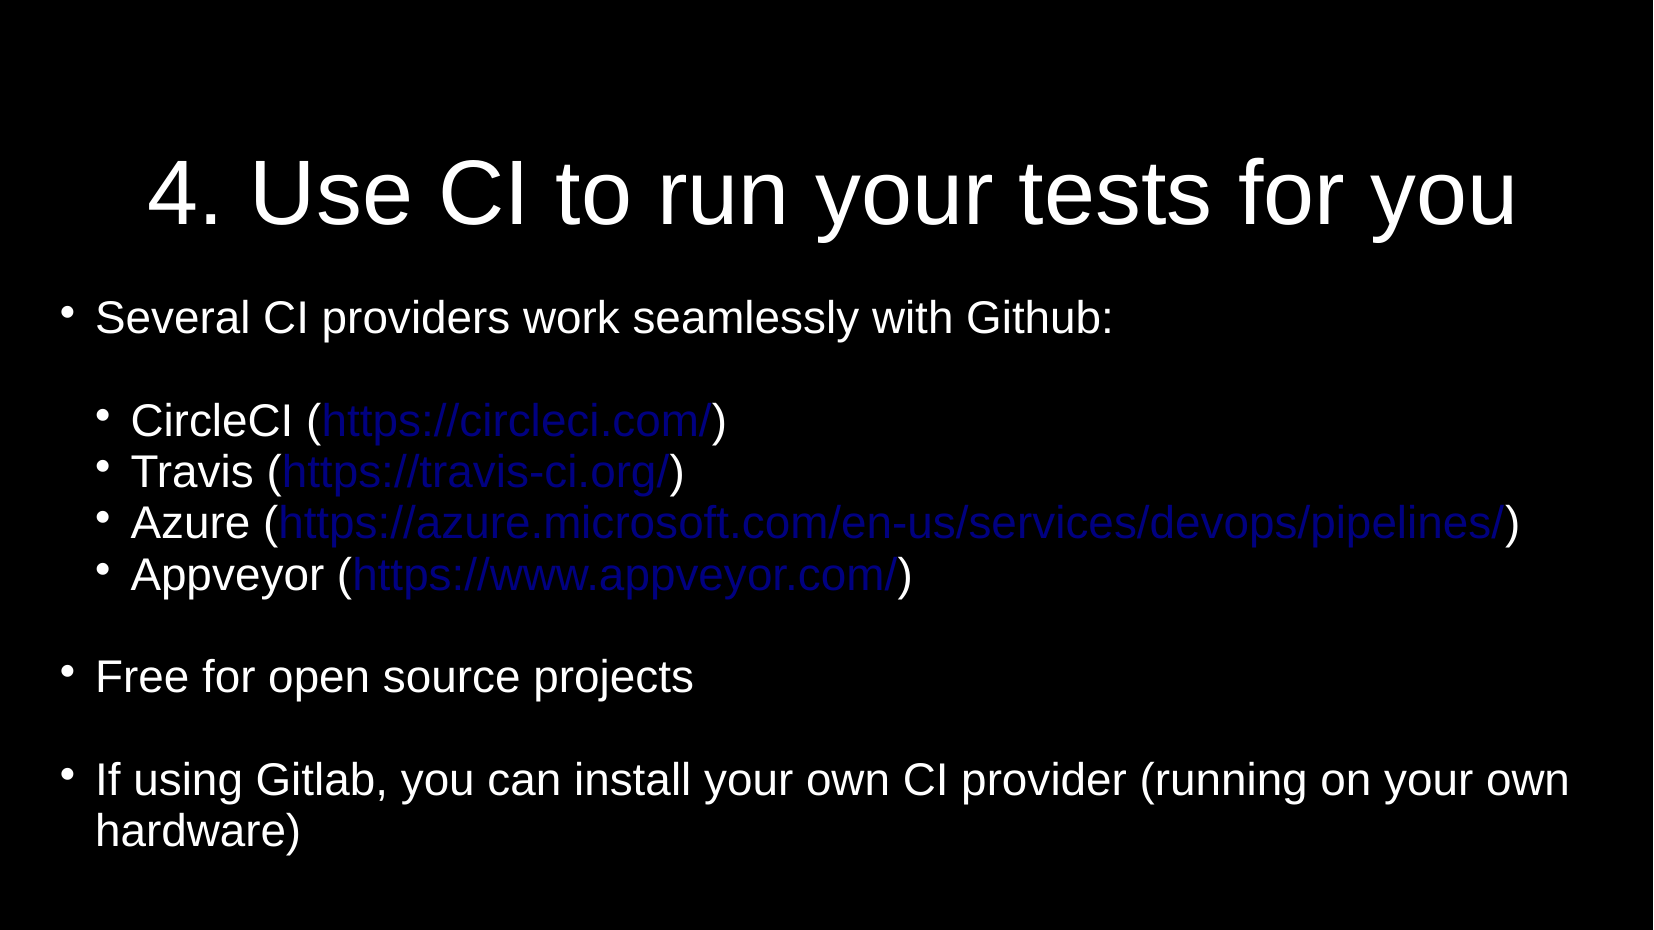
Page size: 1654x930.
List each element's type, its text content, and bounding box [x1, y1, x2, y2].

text_box Several CI providers work seamlessly with Github: CircleCI (https://circleci.com/) Travis (https://travis-ci.org/) Azure (https://azure.microsoft.com/en-us/services/devops/pipelines/) Appveyor (https://www.appveyor.com/) Free for open source projects If using Gitlab, you can install your own CI provider (running on your own hardware) [45, 284, 1606, 906]
title 4. Use CI to run your tests for you [90, 114, 1578, 271]
